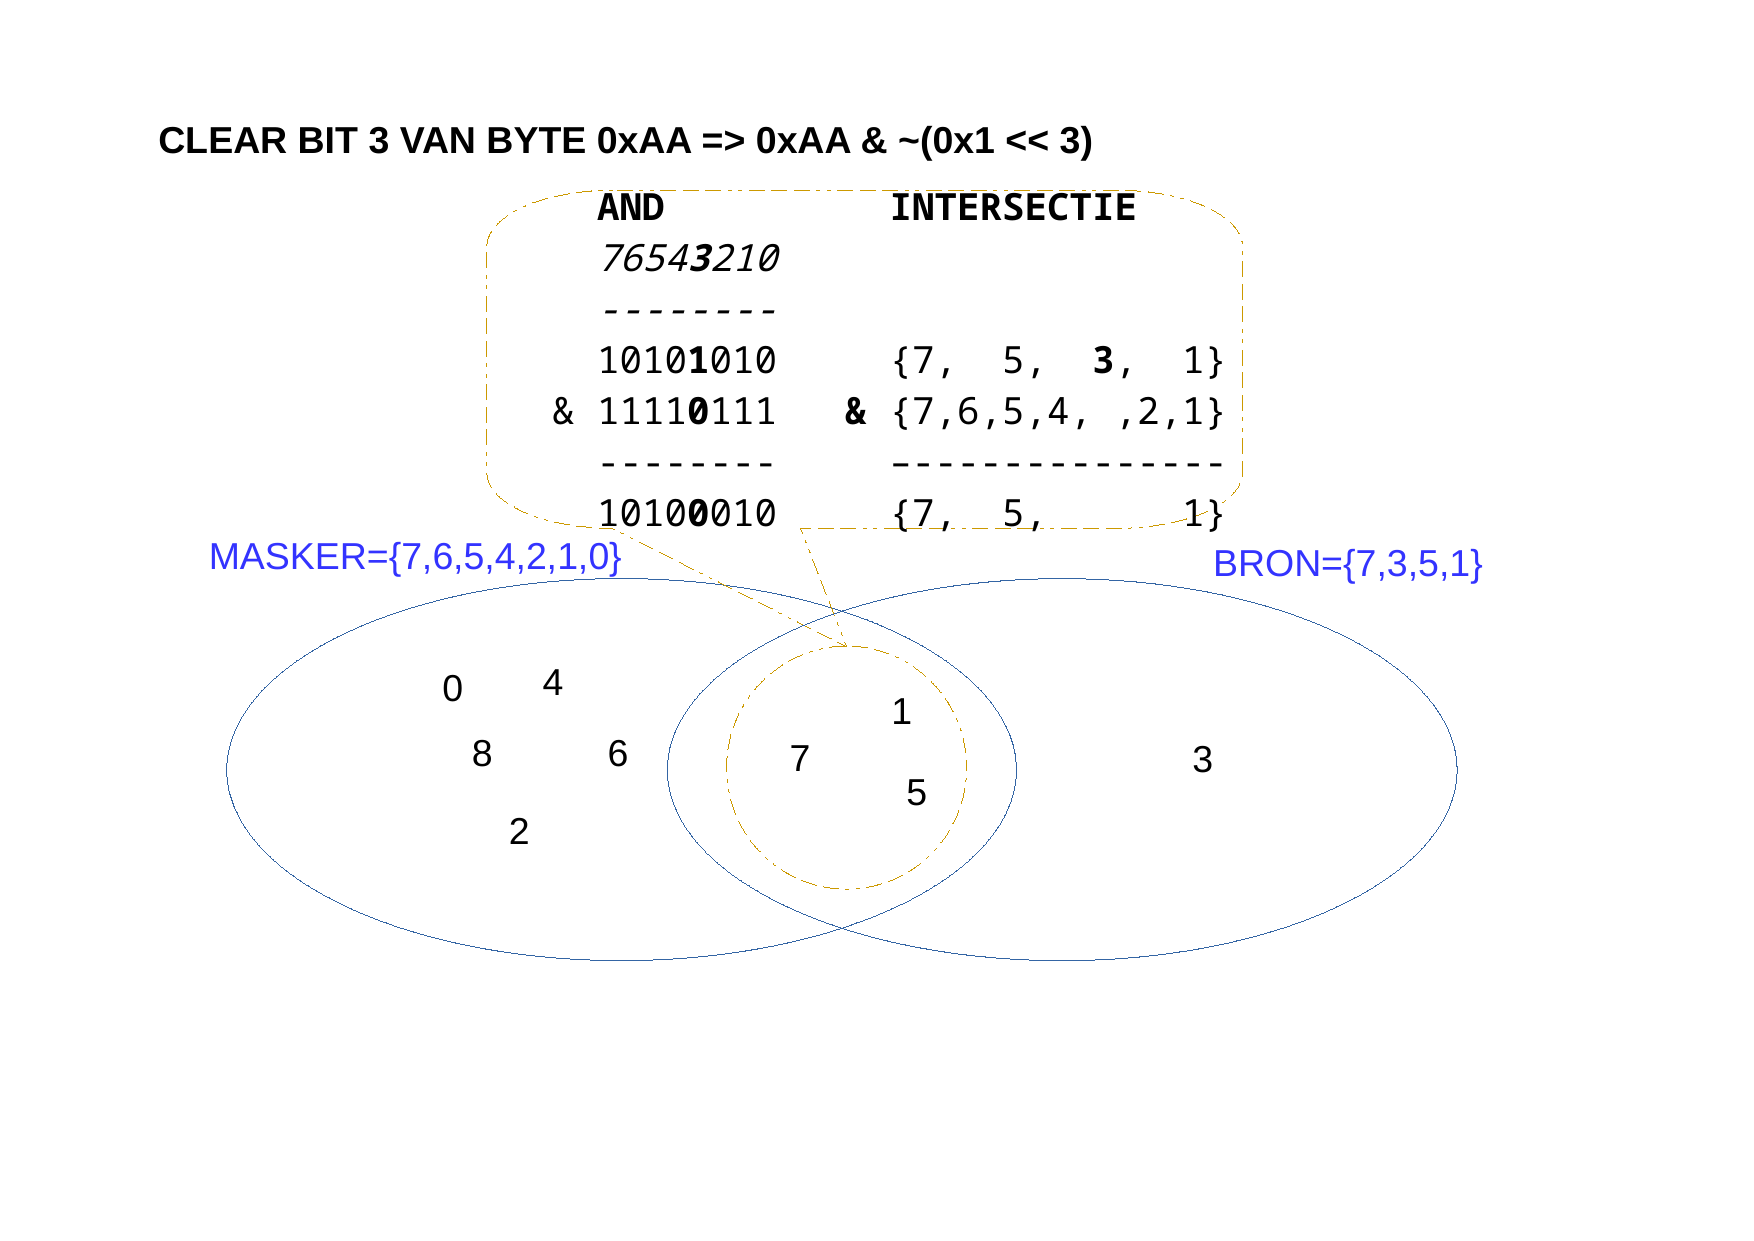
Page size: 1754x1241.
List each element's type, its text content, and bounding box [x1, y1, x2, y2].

text_box 6 [592, 725, 683, 823]
text_box CLEAR BIT 3 VAN BYTE 0xAA => 0xAA & ~(0x1 << 3) [143, 111, 1164, 211]
text_box 0 [427, 660, 518, 758]
text_box 3 [1177, 730, 1268, 829]
text_box BRON={7,3,5,1} [1198, 534, 1501, 623]
text_box 8 [457, 725, 547, 823]
text_box 4 [527, 654, 618, 753]
text_box AND INTERSECTIE 76543210 -------- 10101010 {7, 5, 3, 1} & 11110111 & {7,6,5,4, ,2,1} -------- –-------------- 10100010 {7, 5, 1} [486, 194, 1243, 647]
text_box 1 [876, 682, 967, 772]
text_box MASKER={7,6,5,4,2,1,0} [194, 528, 645, 586]
text_box 5 [891, 764, 982, 852]
text_box 2 [494, 802, 585, 892]
text_box 7 [774, 729, 865, 818]
